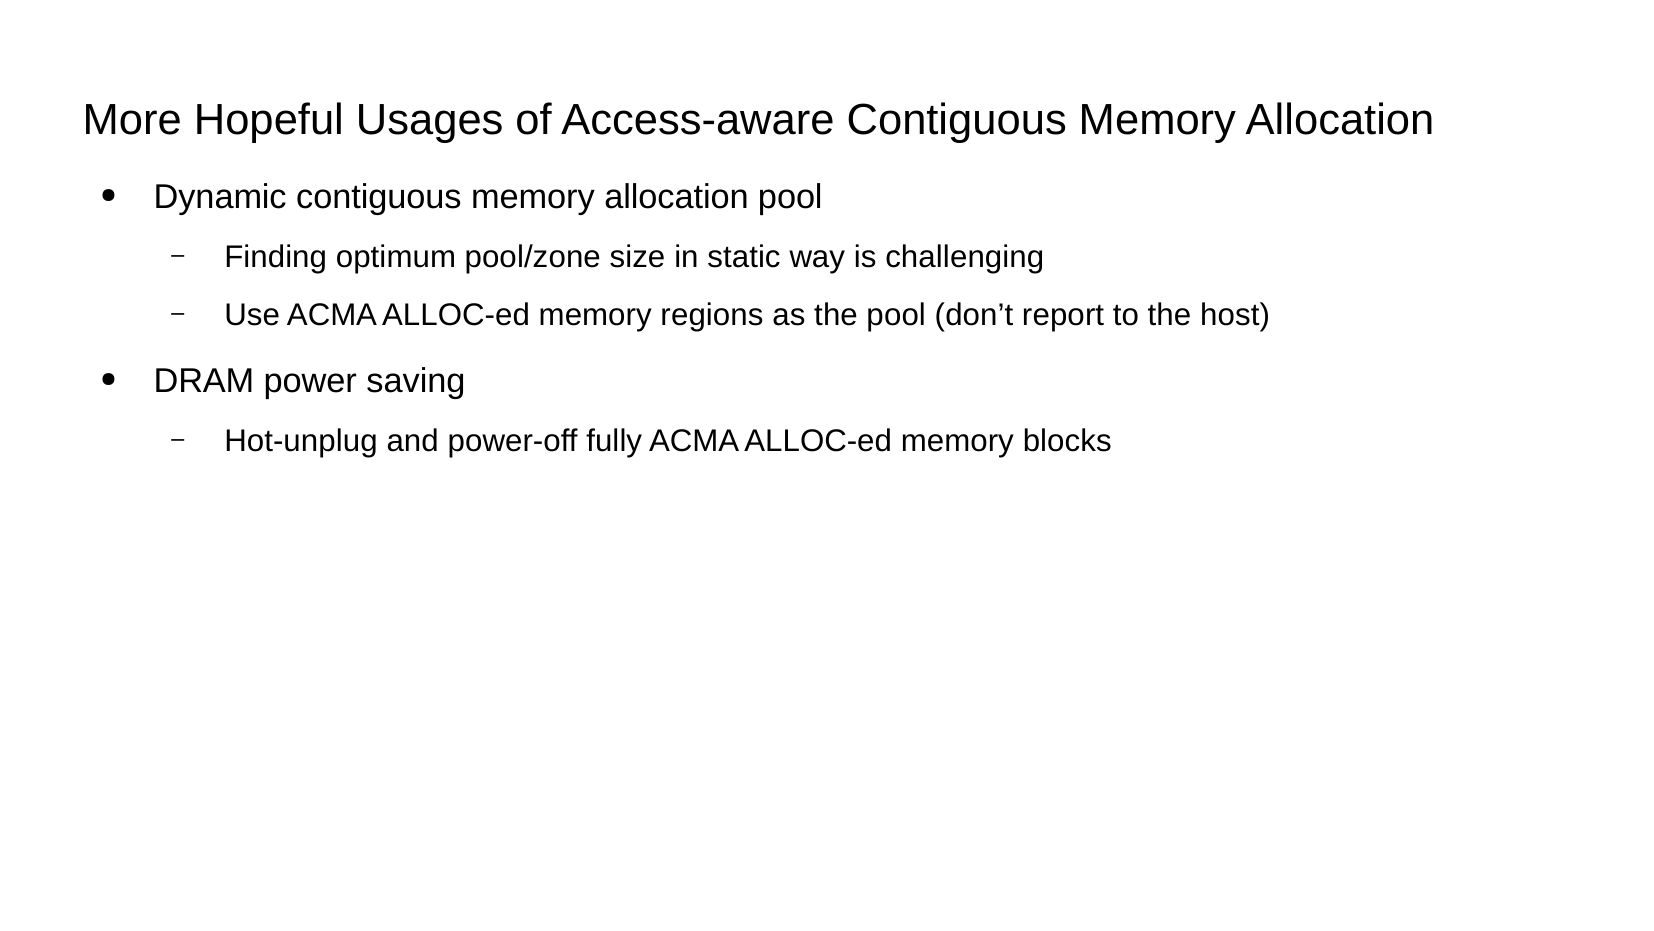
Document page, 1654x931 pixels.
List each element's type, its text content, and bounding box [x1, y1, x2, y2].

list Dynamic contiguous memory allocation pool Finding optimum pool/zone size in static way is challenging Use ACMA ALLOC-ed memory regions as the pool (don’t report to the host) DRAM power saving Hot-unplug and power-off fully ACMA ALLOC-ed memory blocks [82, 177, 1571, 833]
title More Hopeful Usages of Access-aware Contiguous Memory Allocation [82, 81, 1571, 157]
